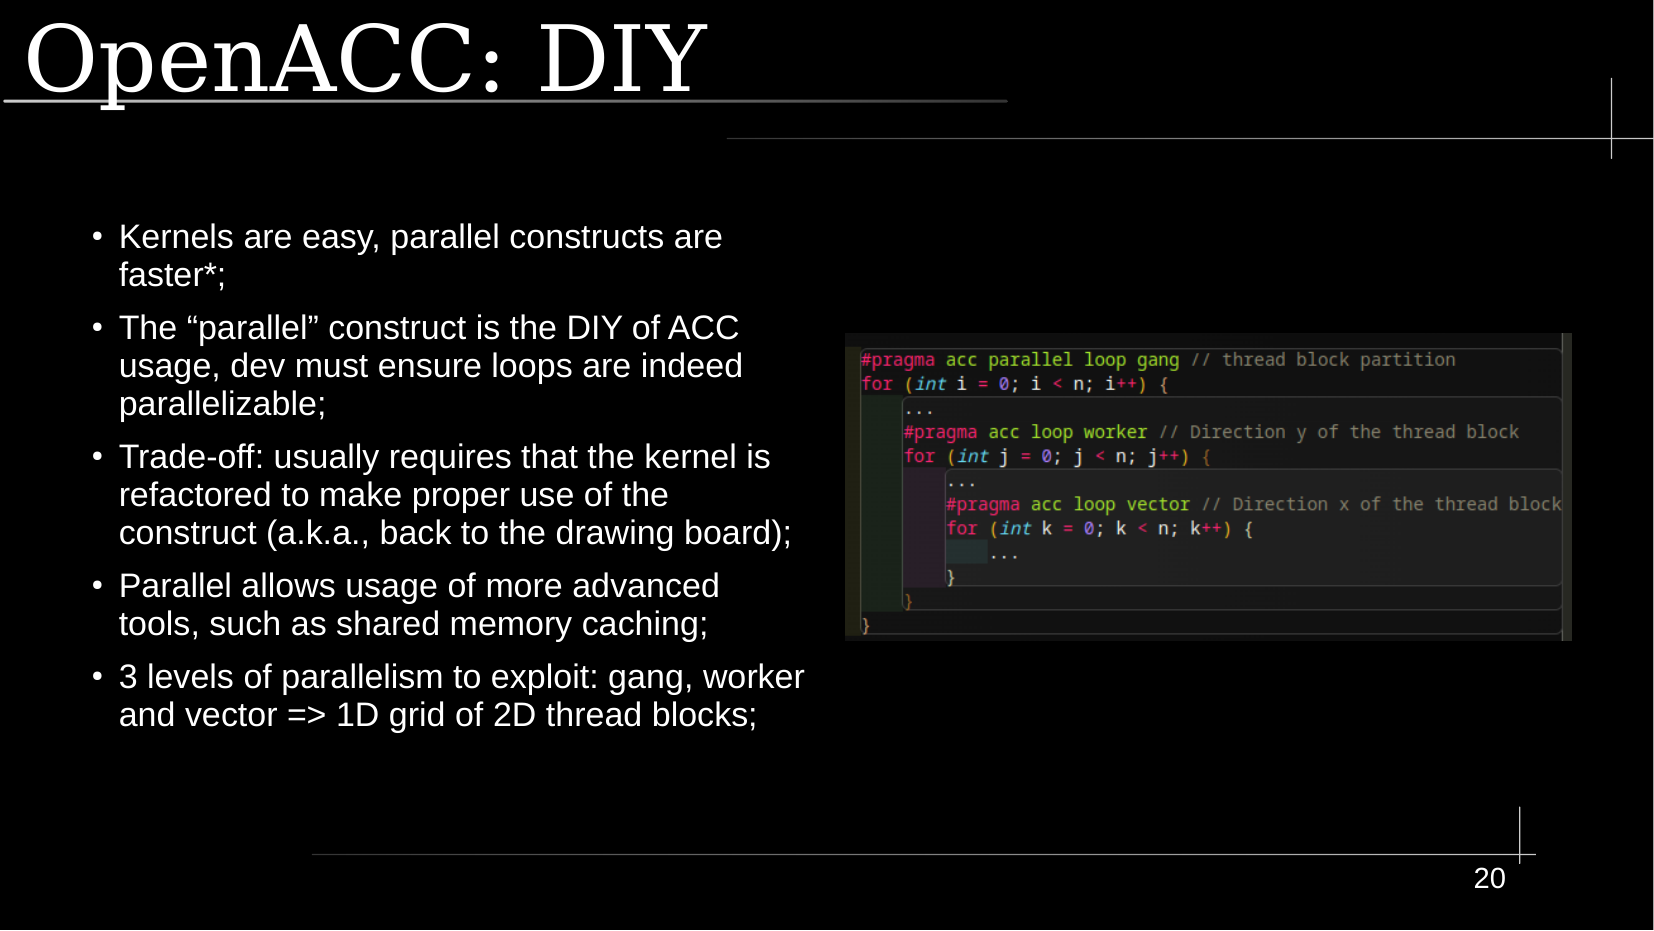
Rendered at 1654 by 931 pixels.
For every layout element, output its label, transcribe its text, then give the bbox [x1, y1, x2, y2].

picture [845, 333, 1572, 641]
title OpenACC: DIY [23, 11, 1589, 119]
list Kernels are easy, parallel constructs are faster*; The “parallel” construct is the DIY of ACC usage, dev must ensure loops are indeed parallelizable; Trade-off: usually requires that the kernel is refactored to make proper use of the construct (a.k.a., back to the drawing board); Parallel allows usage of more advanced tools, such as shared memory caching; 3 levels of parallelism to exploit: gang, worker and vector => 1D grid of 2D thread blocks; [82, 217, 809, 758]
